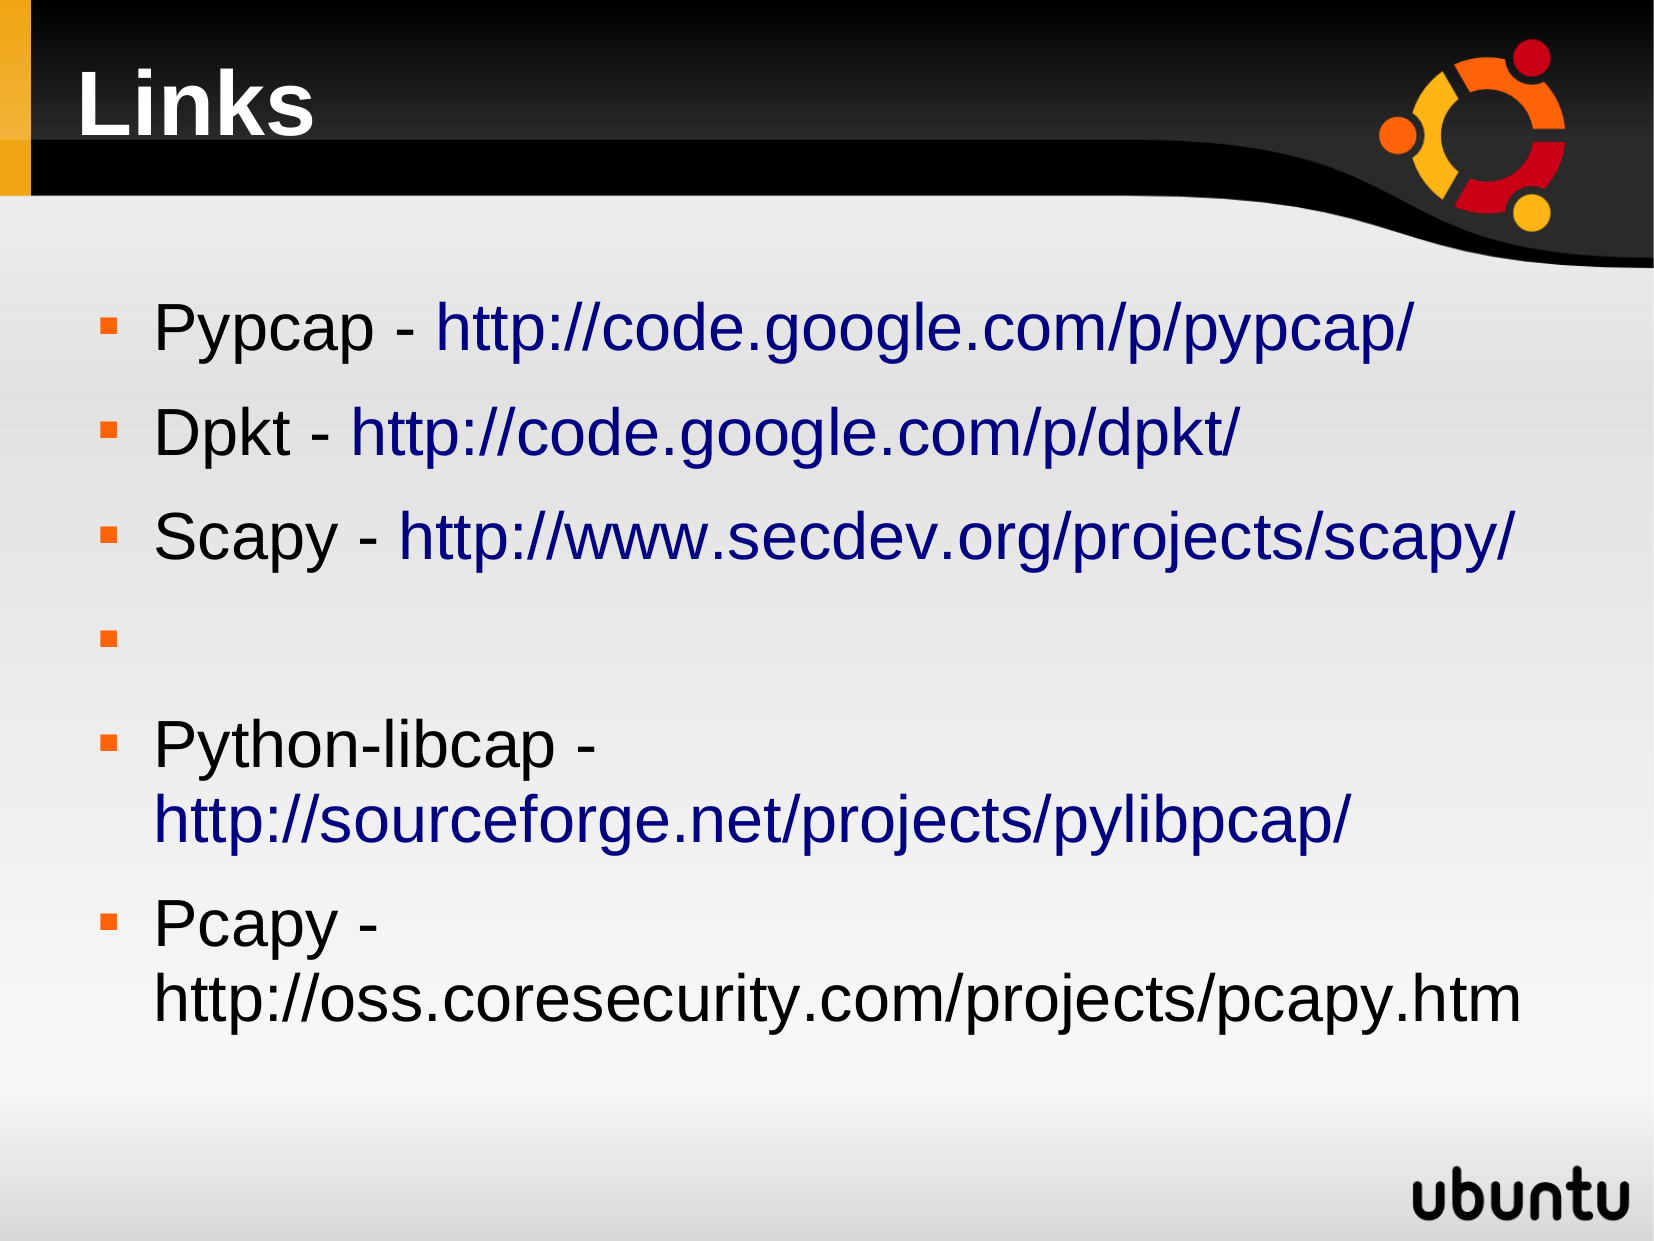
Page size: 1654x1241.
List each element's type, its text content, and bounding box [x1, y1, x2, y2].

picture [0, 0, 1654, 1241]
title Links [76, 7, 1565, 200]
list Pypcap - http://code.google.com/p/pypcap/ Dpkt - http://code.google.com/p/dpkt/ Scapy - http://www.secdev.org/projects/scapy/ Python-libcap - http://sourceforge.net/projects/pylibpcap/ Pcapy - http://oss.coresecurity.com/projects/pcapy.htm [82, 290, 1571, 1094]
